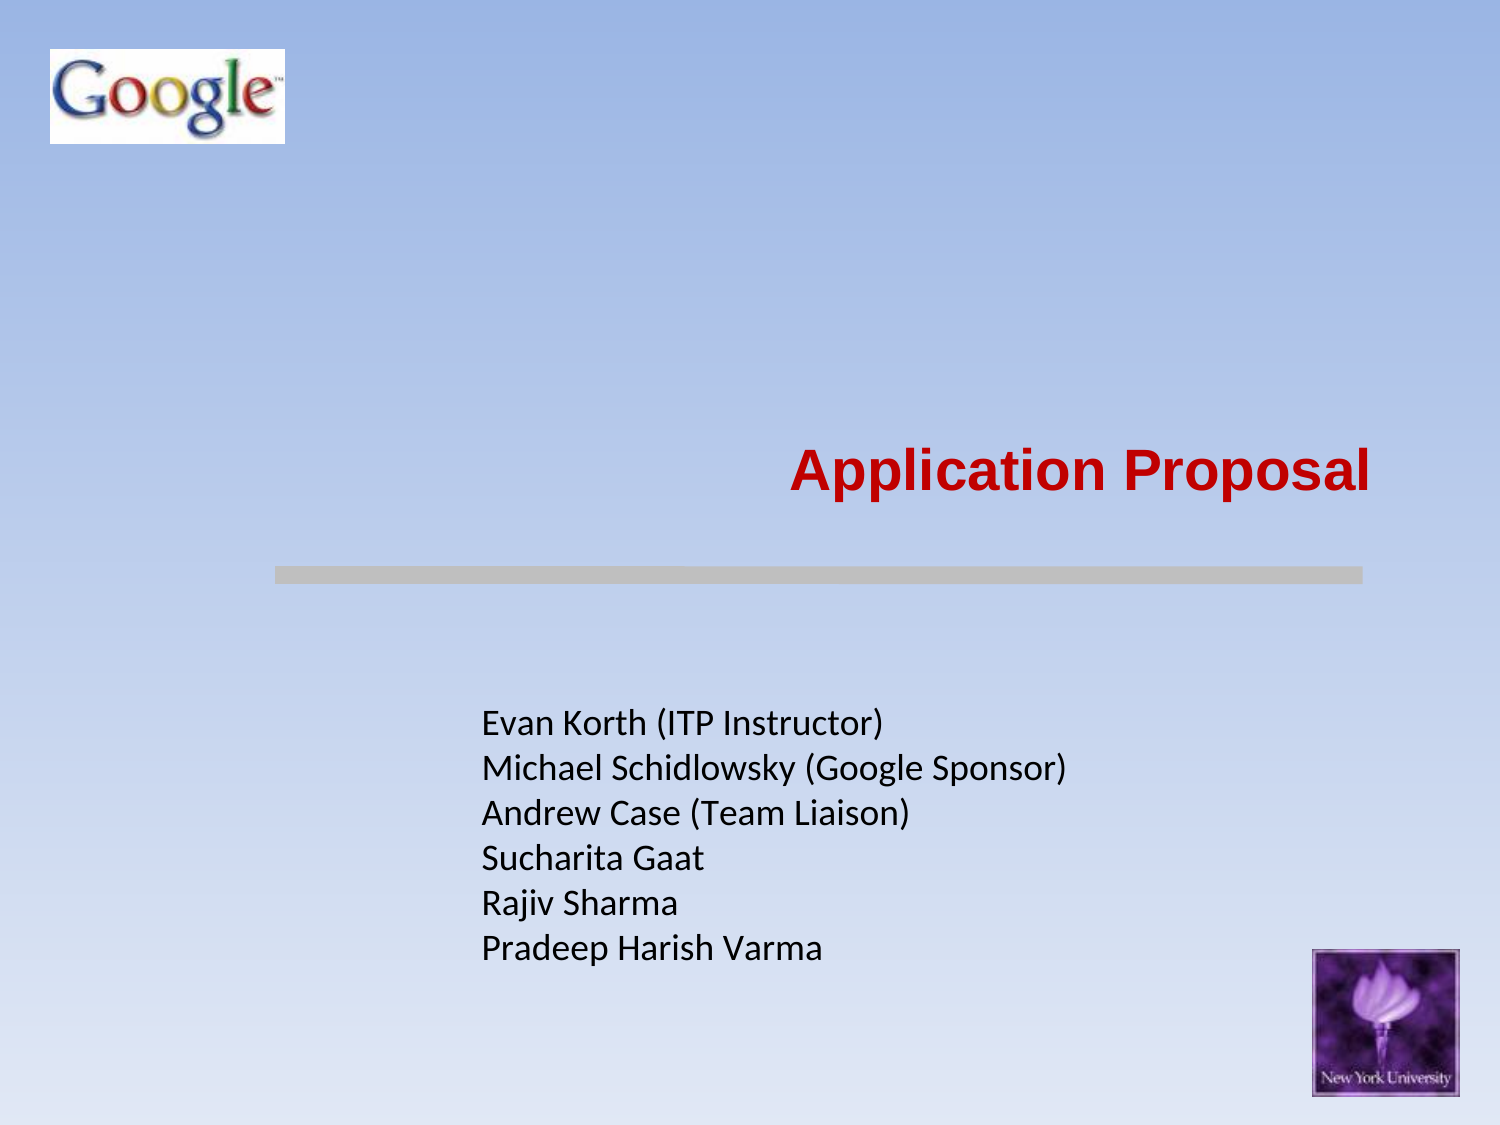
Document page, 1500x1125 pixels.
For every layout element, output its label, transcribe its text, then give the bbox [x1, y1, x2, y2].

picture [1312, 949, 1460, 1097]
text_box Evan Korth (ITP Instructor) Michael Schidlowsky (Google Sponsor) Andrew Case (Team Liaison) Sucharita Gaat Rajiv Sharma Pradeep Harish Varma [466, 690, 1205, 976]
title Application Proposal [112, 349, 1388, 591]
picture [50, 49, 285, 144]
